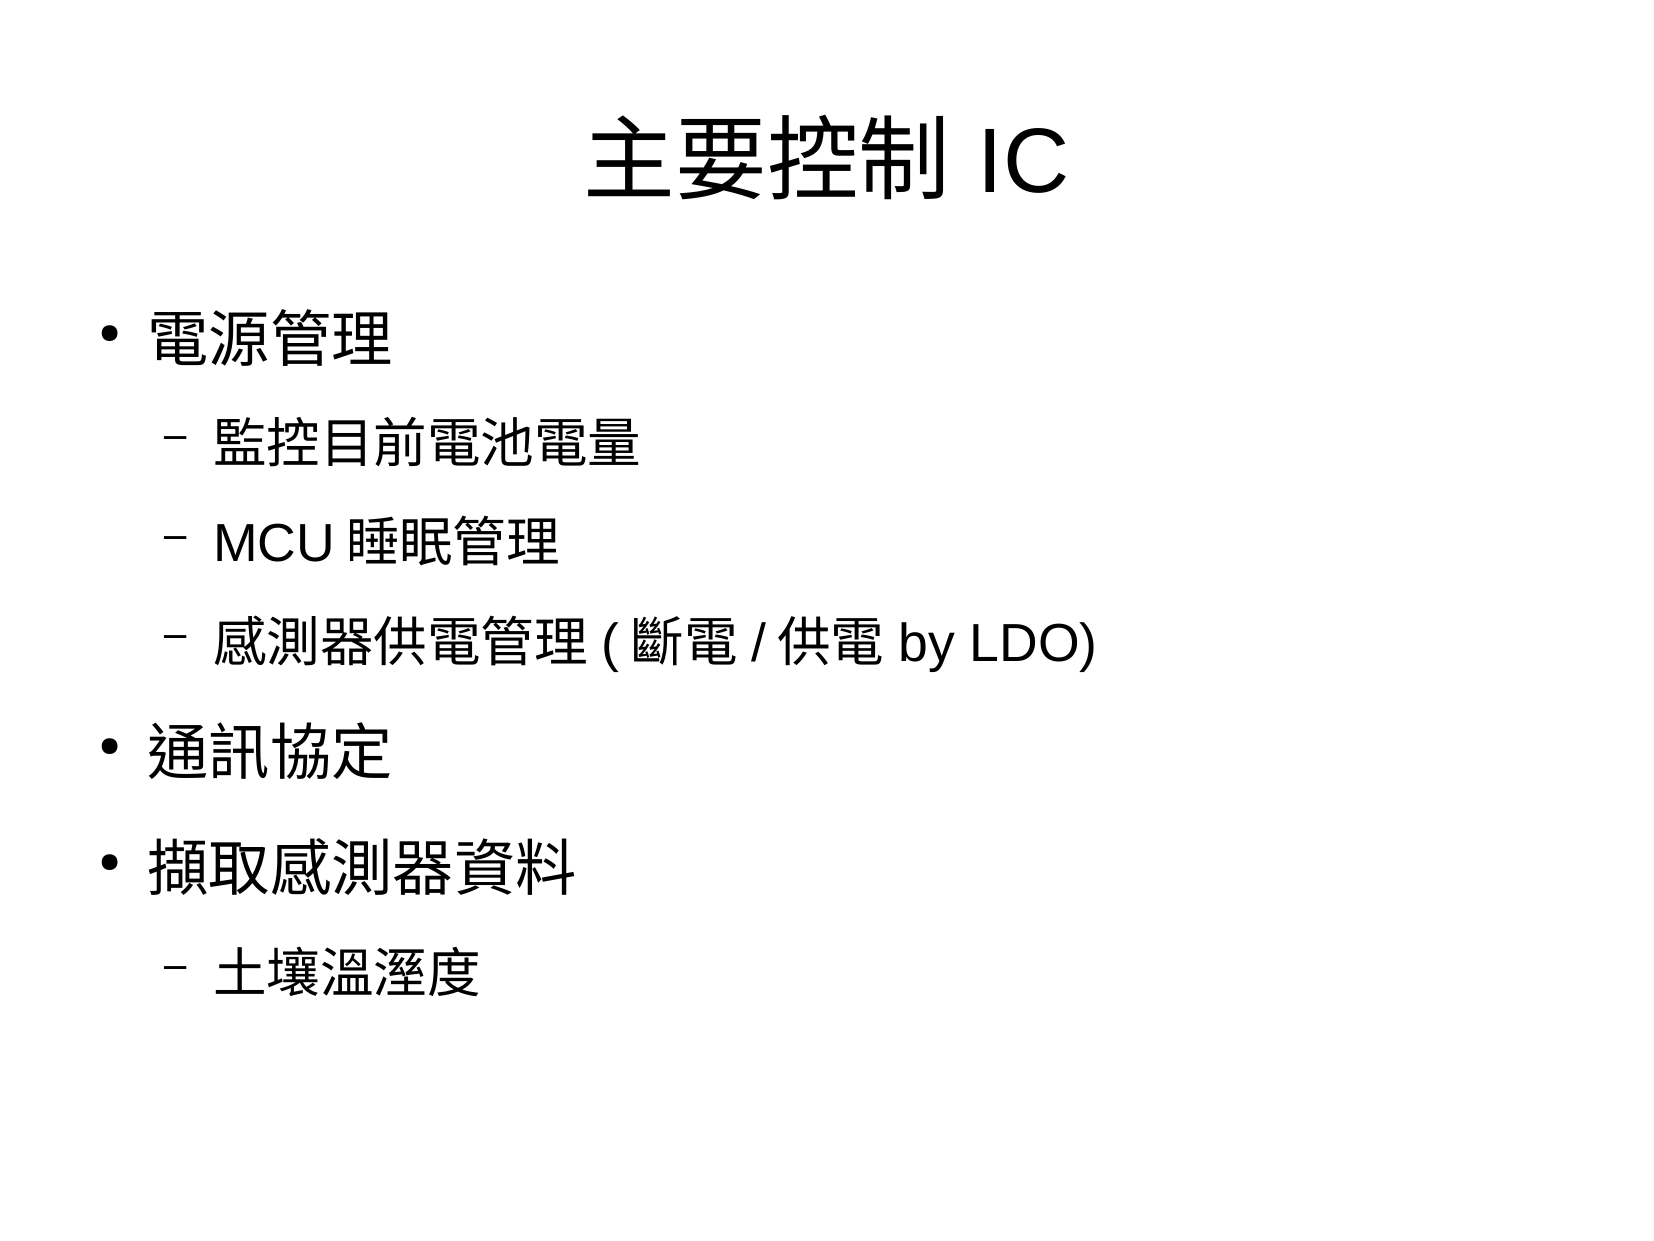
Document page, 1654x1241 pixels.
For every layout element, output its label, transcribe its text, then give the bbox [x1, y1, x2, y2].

title 主要控制IC [82, 49, 1571, 257]
list 電源管理 監控目前電池電量 MCU睡眠管理 感測器供電管理(斷電/供電by LDO) 通訊協定 擷取感測器資料 土壤溫溼度 [82, 290, 1571, 1010]
